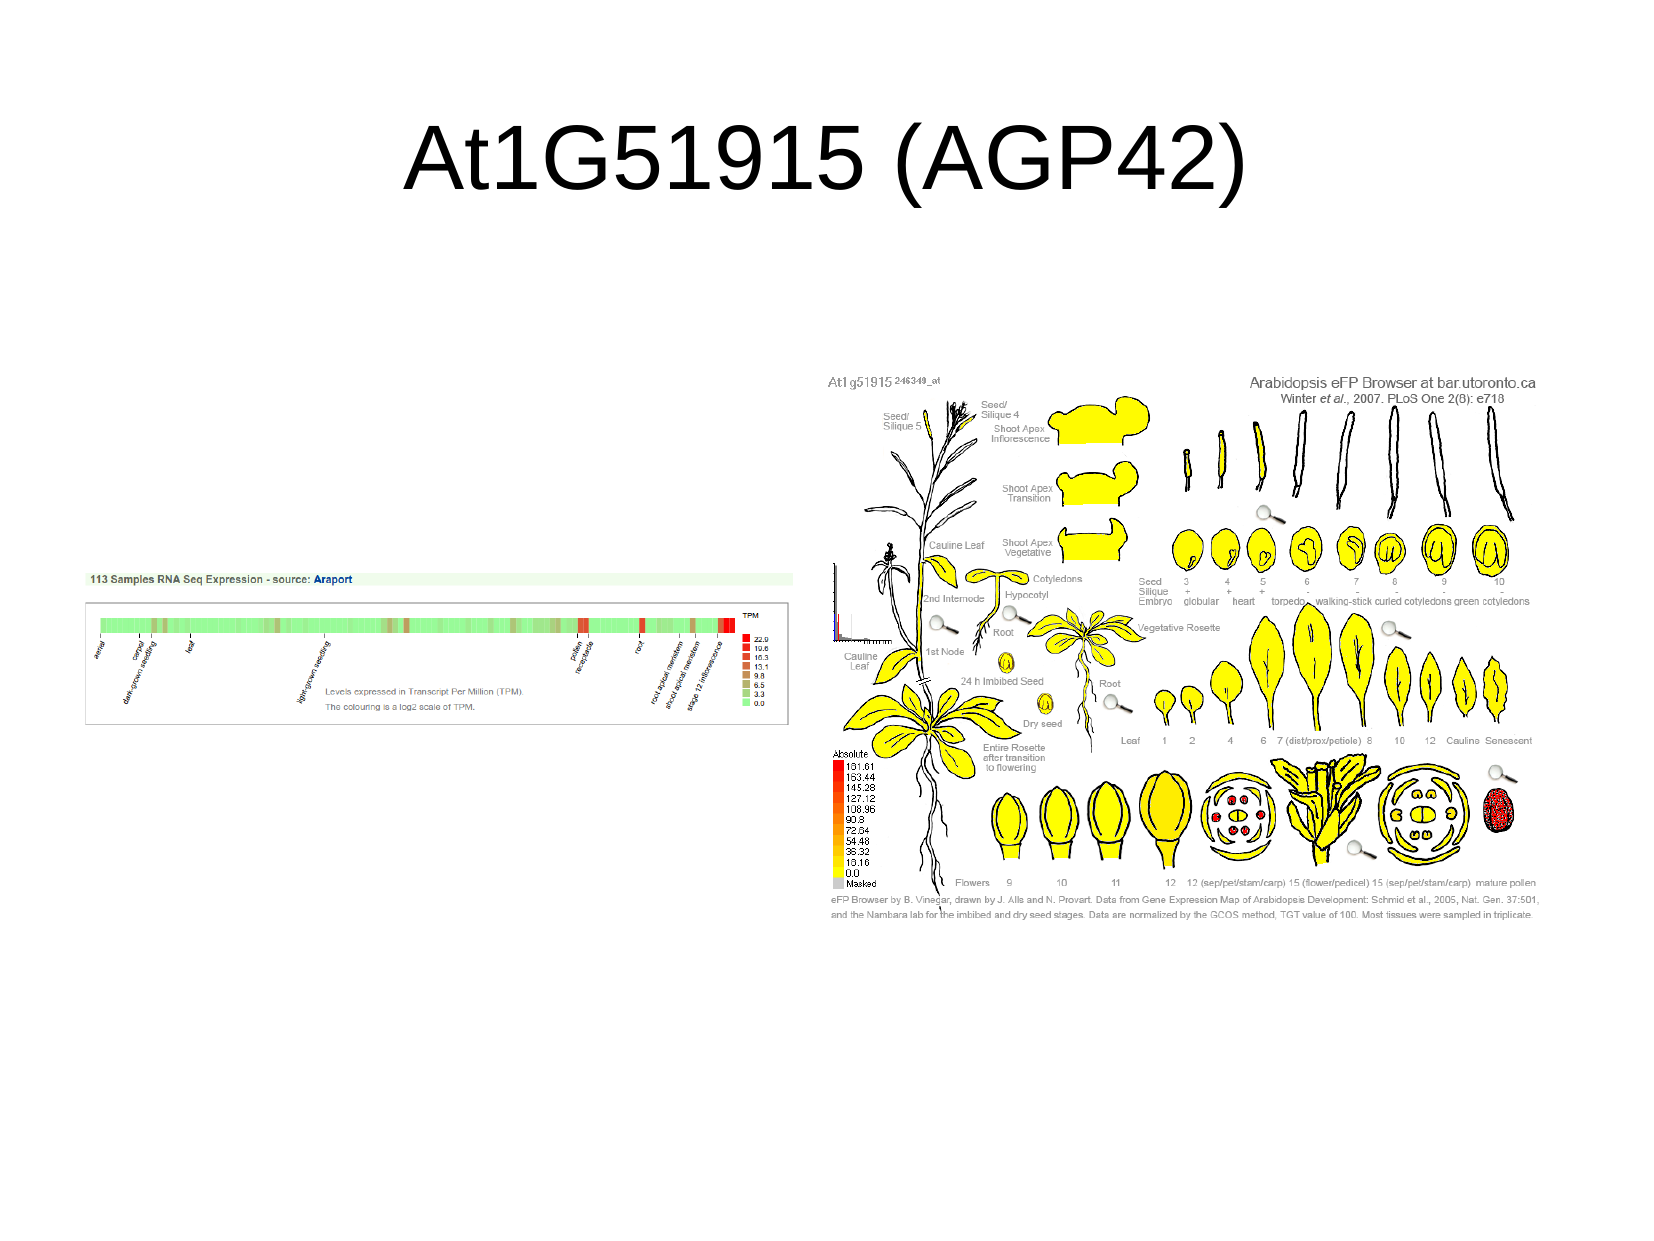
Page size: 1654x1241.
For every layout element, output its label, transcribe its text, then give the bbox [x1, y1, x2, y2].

picture [828, 374, 1539, 925]
picture [82, 573, 793, 727]
title At1G51915 (AGP42) [82, 49, 1571, 257]
